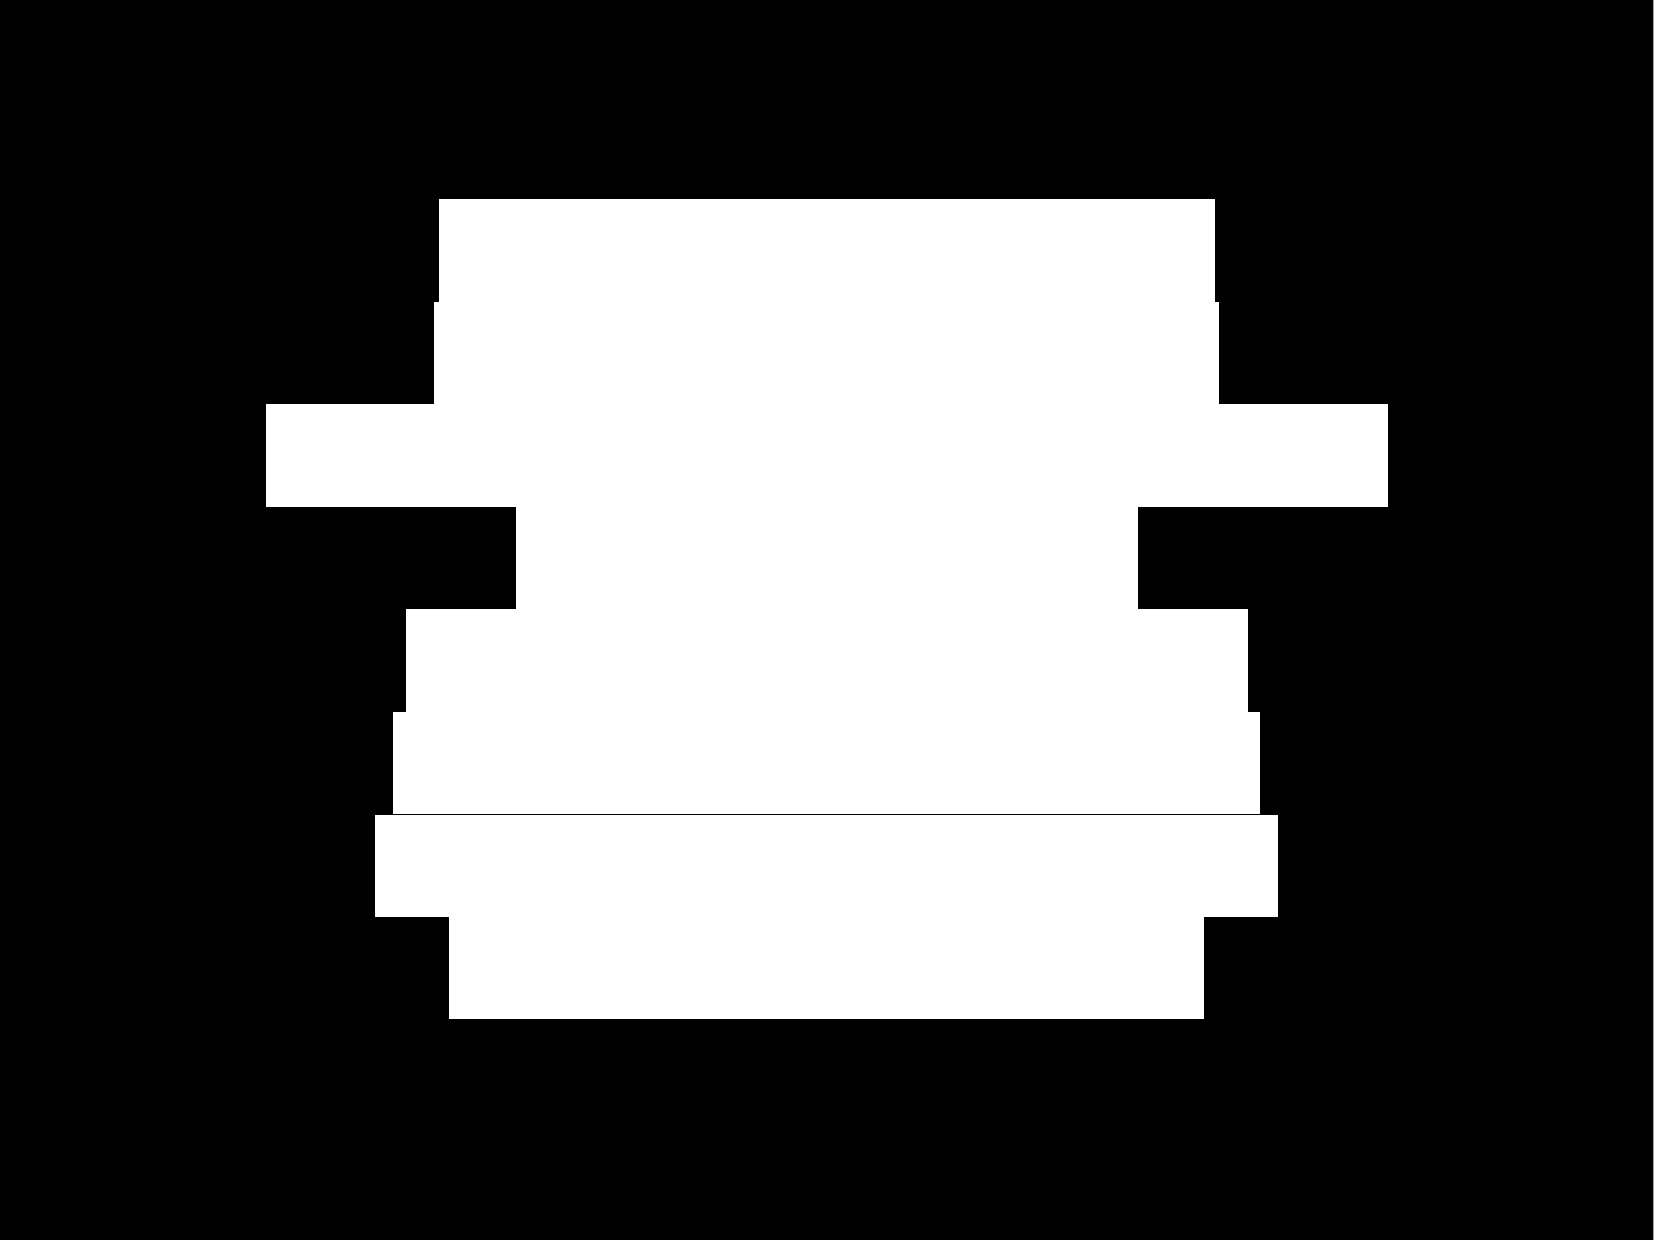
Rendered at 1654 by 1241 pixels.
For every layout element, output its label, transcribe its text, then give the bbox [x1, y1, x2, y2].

subtitle O sacrifício vivo eu quero ser pra Deus Tão puro e agradável como Cristo ofereceu Com a Sua verdade, vou me comprometer E ser exemplo vivo de Sua graça e poder [82, 49, 1571, 1170]
